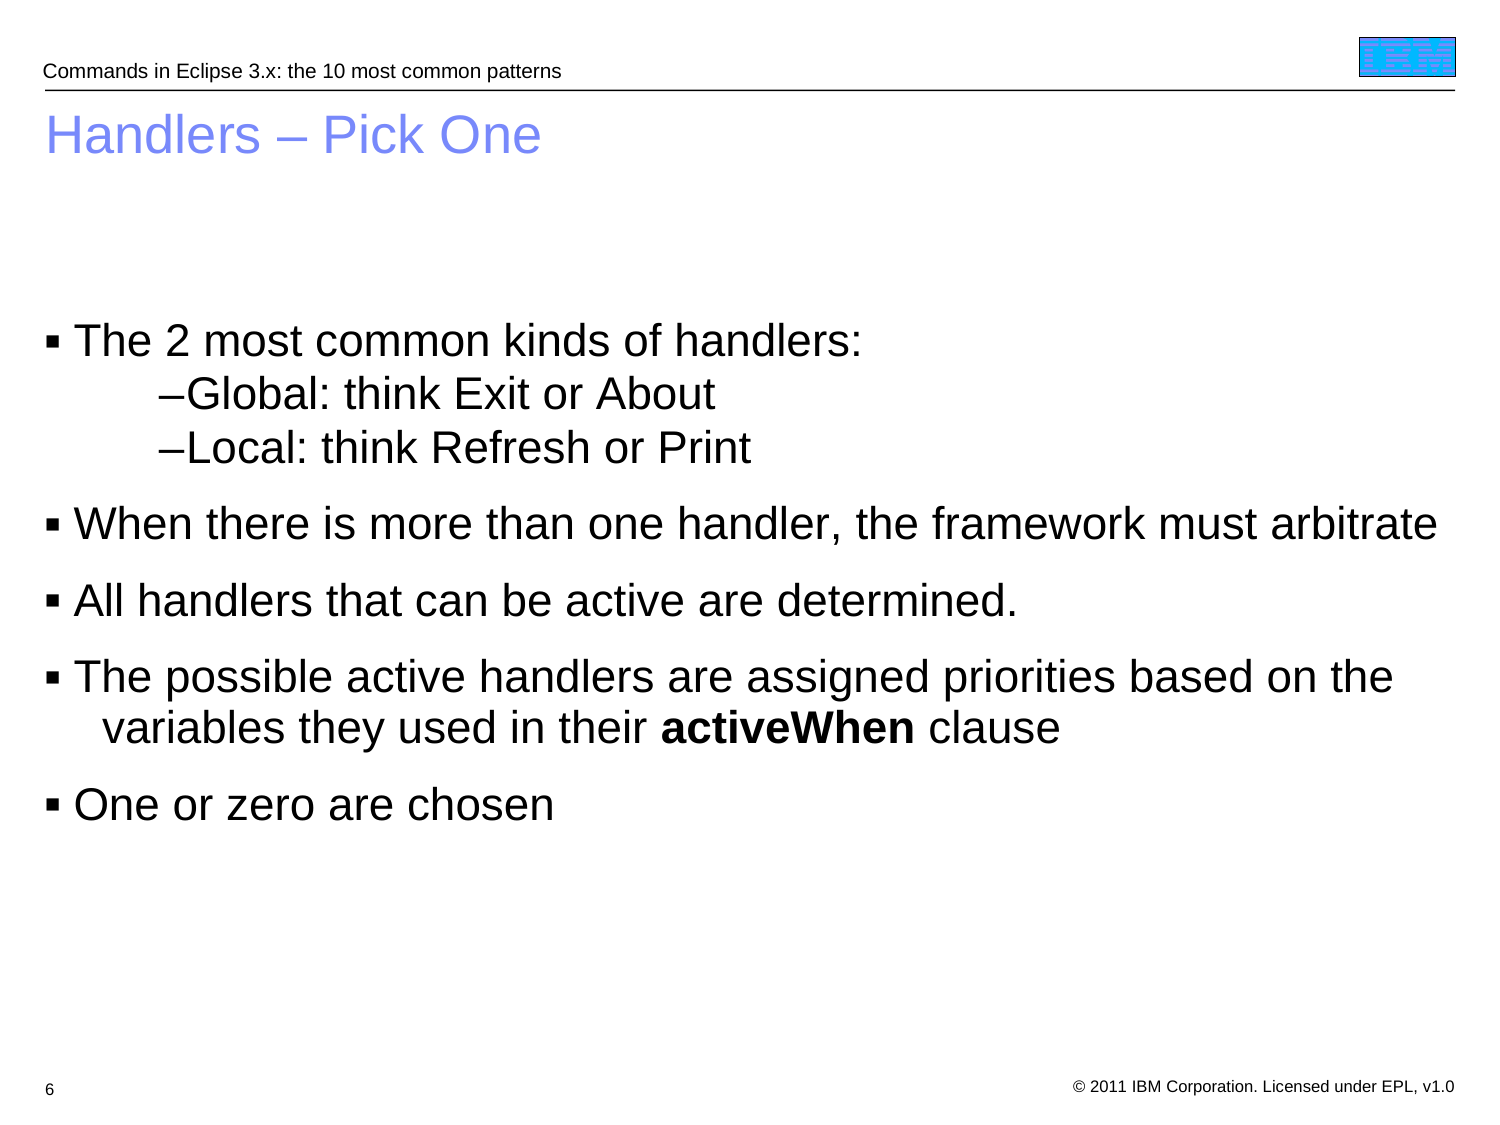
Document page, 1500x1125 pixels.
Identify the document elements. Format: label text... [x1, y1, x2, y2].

text_box Commands in Eclipse 3.x: the 10 most common patterns [27, 37, 1312, 83]
list The 2 most common kinds of handlers: Global: think Exit or About Local: think Refresh or Print When there is more than one handler, the framework must arbitrate All handlers that can be active are determined. The possible active handlers are assigned priorities based on the variables they used in their activeWhen clause One or zero are chosen [30, 307, 1456, 1058]
title Handlers – Pick One [30, 97, 1456, 218]
